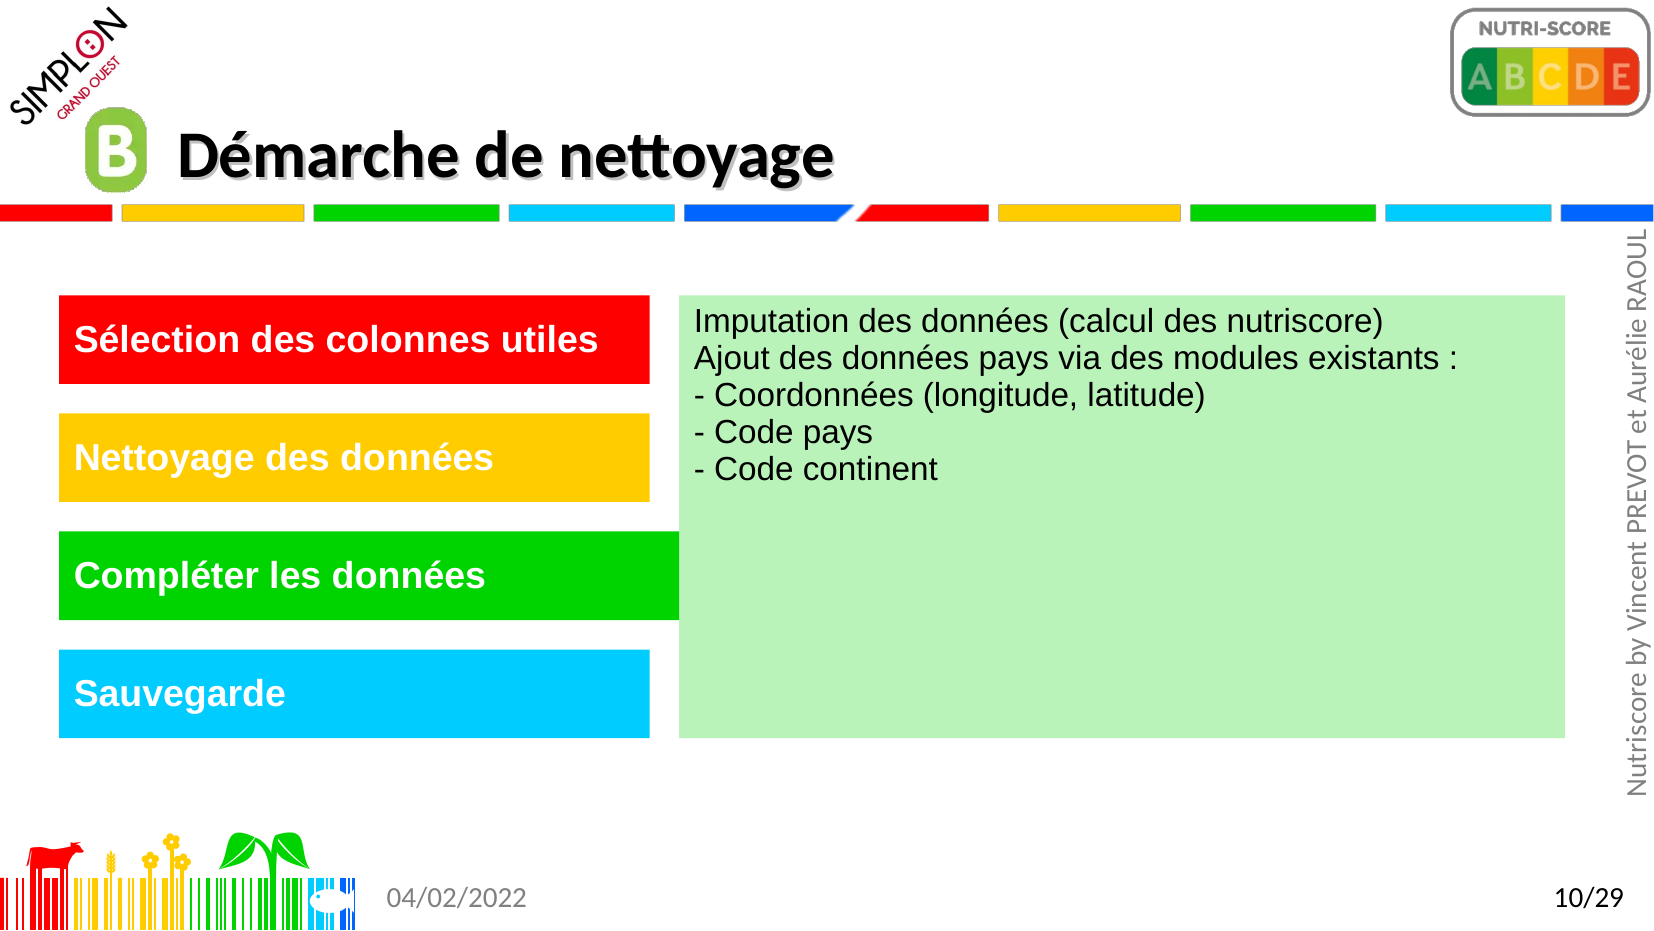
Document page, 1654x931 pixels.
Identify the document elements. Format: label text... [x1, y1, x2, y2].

picture [0, 826, 355, 930]
picture [1448, 4, 1654, 119]
text_box Imputation des données (calcul des nutriscore) Ajout des données pays via des modules existants : - Coordonnées (longitude, latitude) - Code pays - Code continent [679, 295, 1565, 739]
text_box Compléter les données [59, 531, 679, 621]
text_box Nettoyage des données [59, 413, 650, 502]
title Démarche de nettoyage [177, 108, 1571, 213]
picture [84, 106, 148, 195]
picture [0, 200, 1654, 225]
text_box Sauvegarde [59, 649, 650, 739]
text_box Sélection des colonnes utiles [59, 295, 650, 384]
picture [2, 2, 147, 147]
